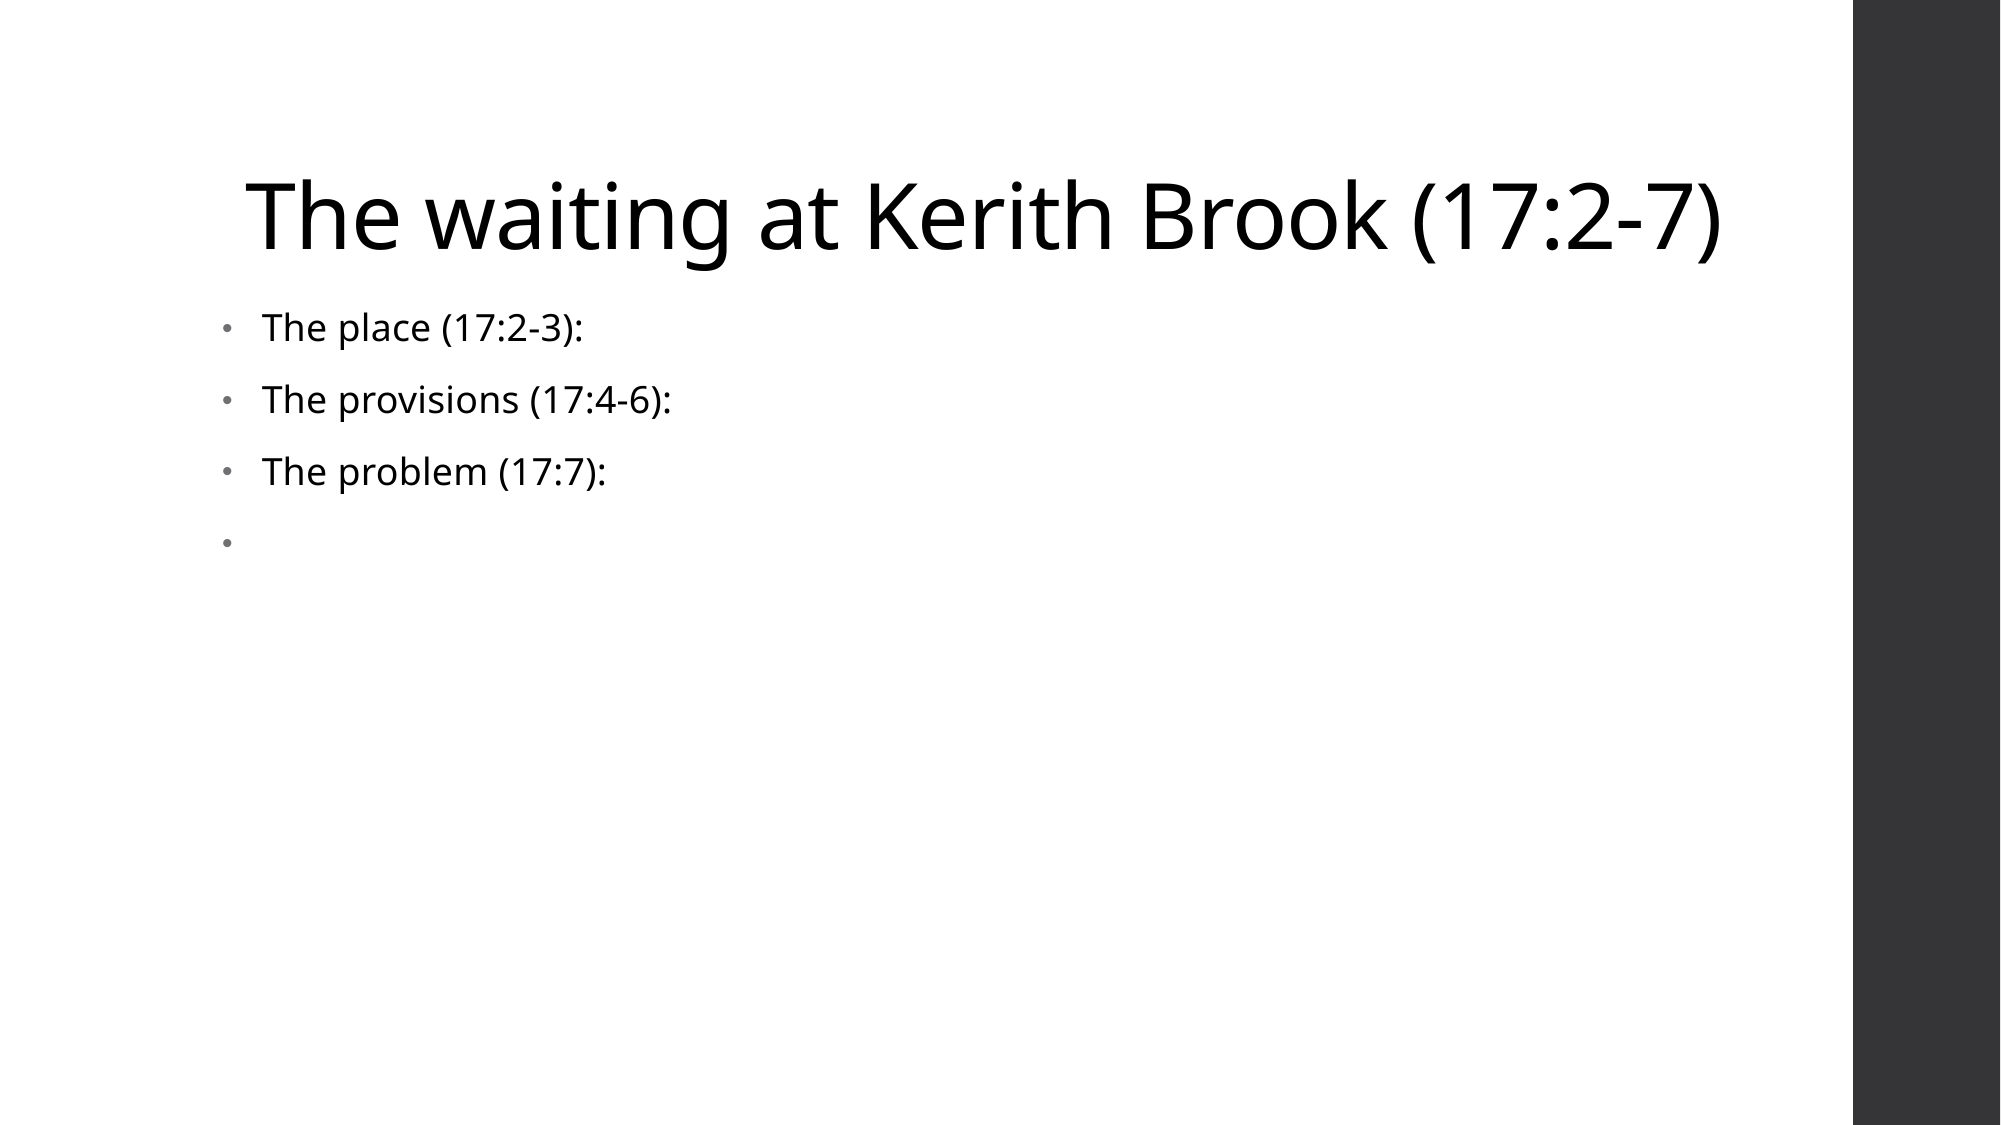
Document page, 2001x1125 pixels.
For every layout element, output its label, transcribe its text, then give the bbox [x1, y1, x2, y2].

title The waiting at Kerith Brook (17:2-7) [206, 60, 1797, 278]
list The place (17:2-3): The provisions (17:4-6): The problem (17:7): [206, 299, 1617, 1014]
